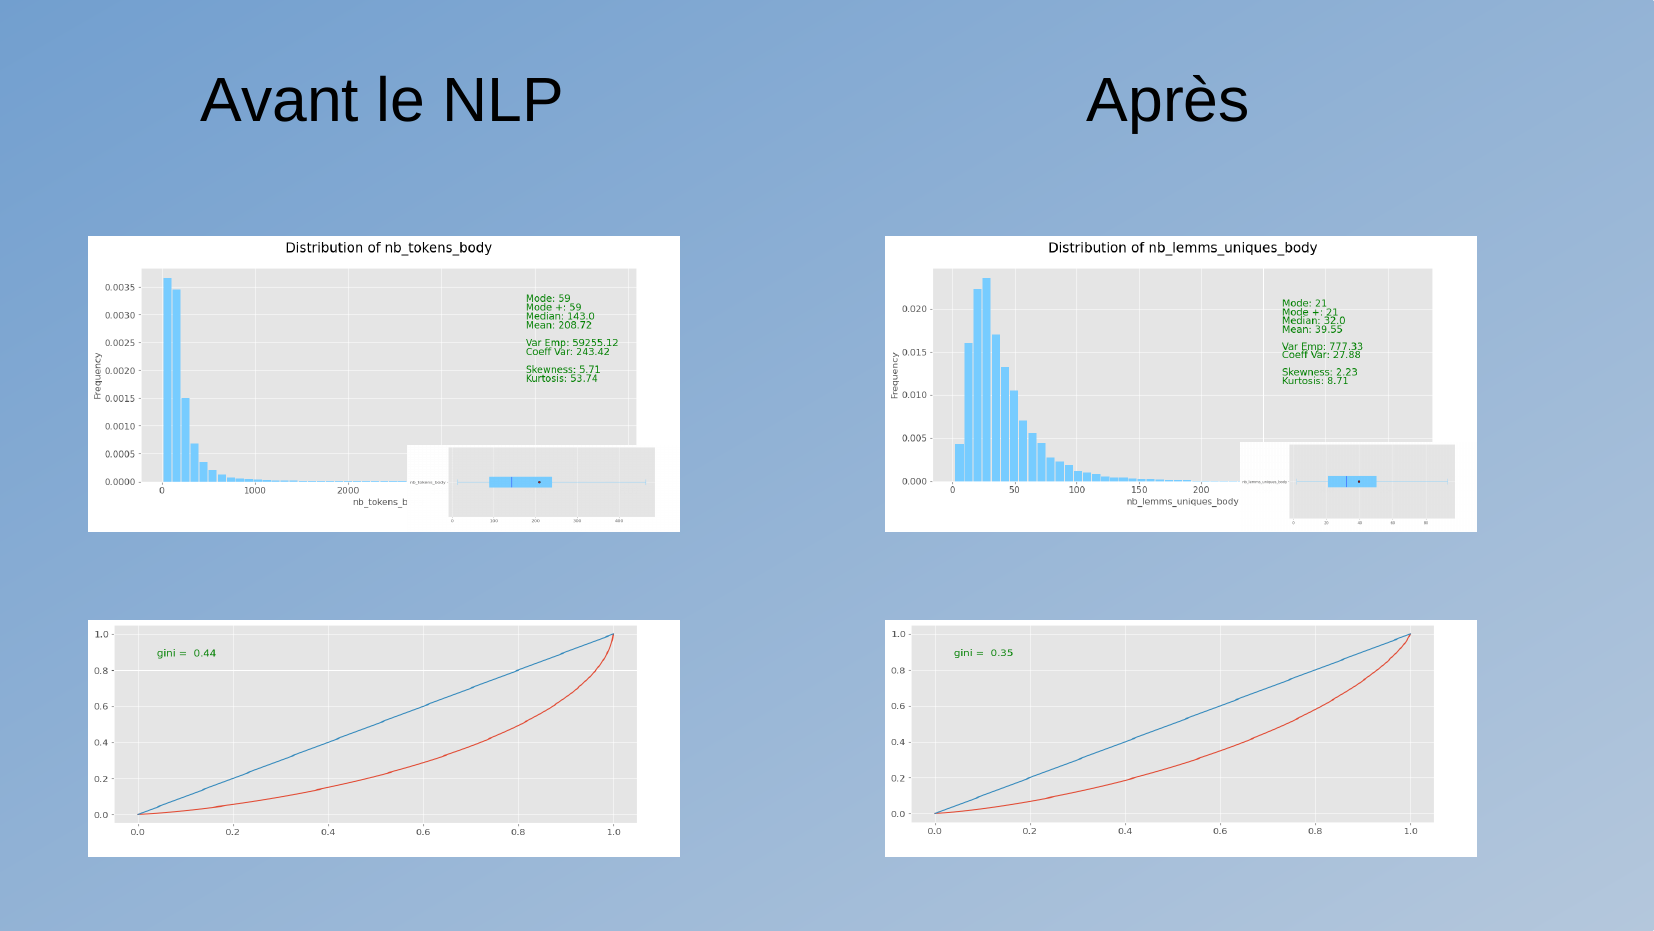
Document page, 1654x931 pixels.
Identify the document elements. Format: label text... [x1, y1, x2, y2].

picture [88, 236, 680, 532]
picture [885, 620, 1477, 857]
title Après [1086, 21, 1654, 178]
title Avant le NLP [200, 21, 798, 178]
picture [885, 236, 1477, 532]
picture [88, 620, 680, 857]
